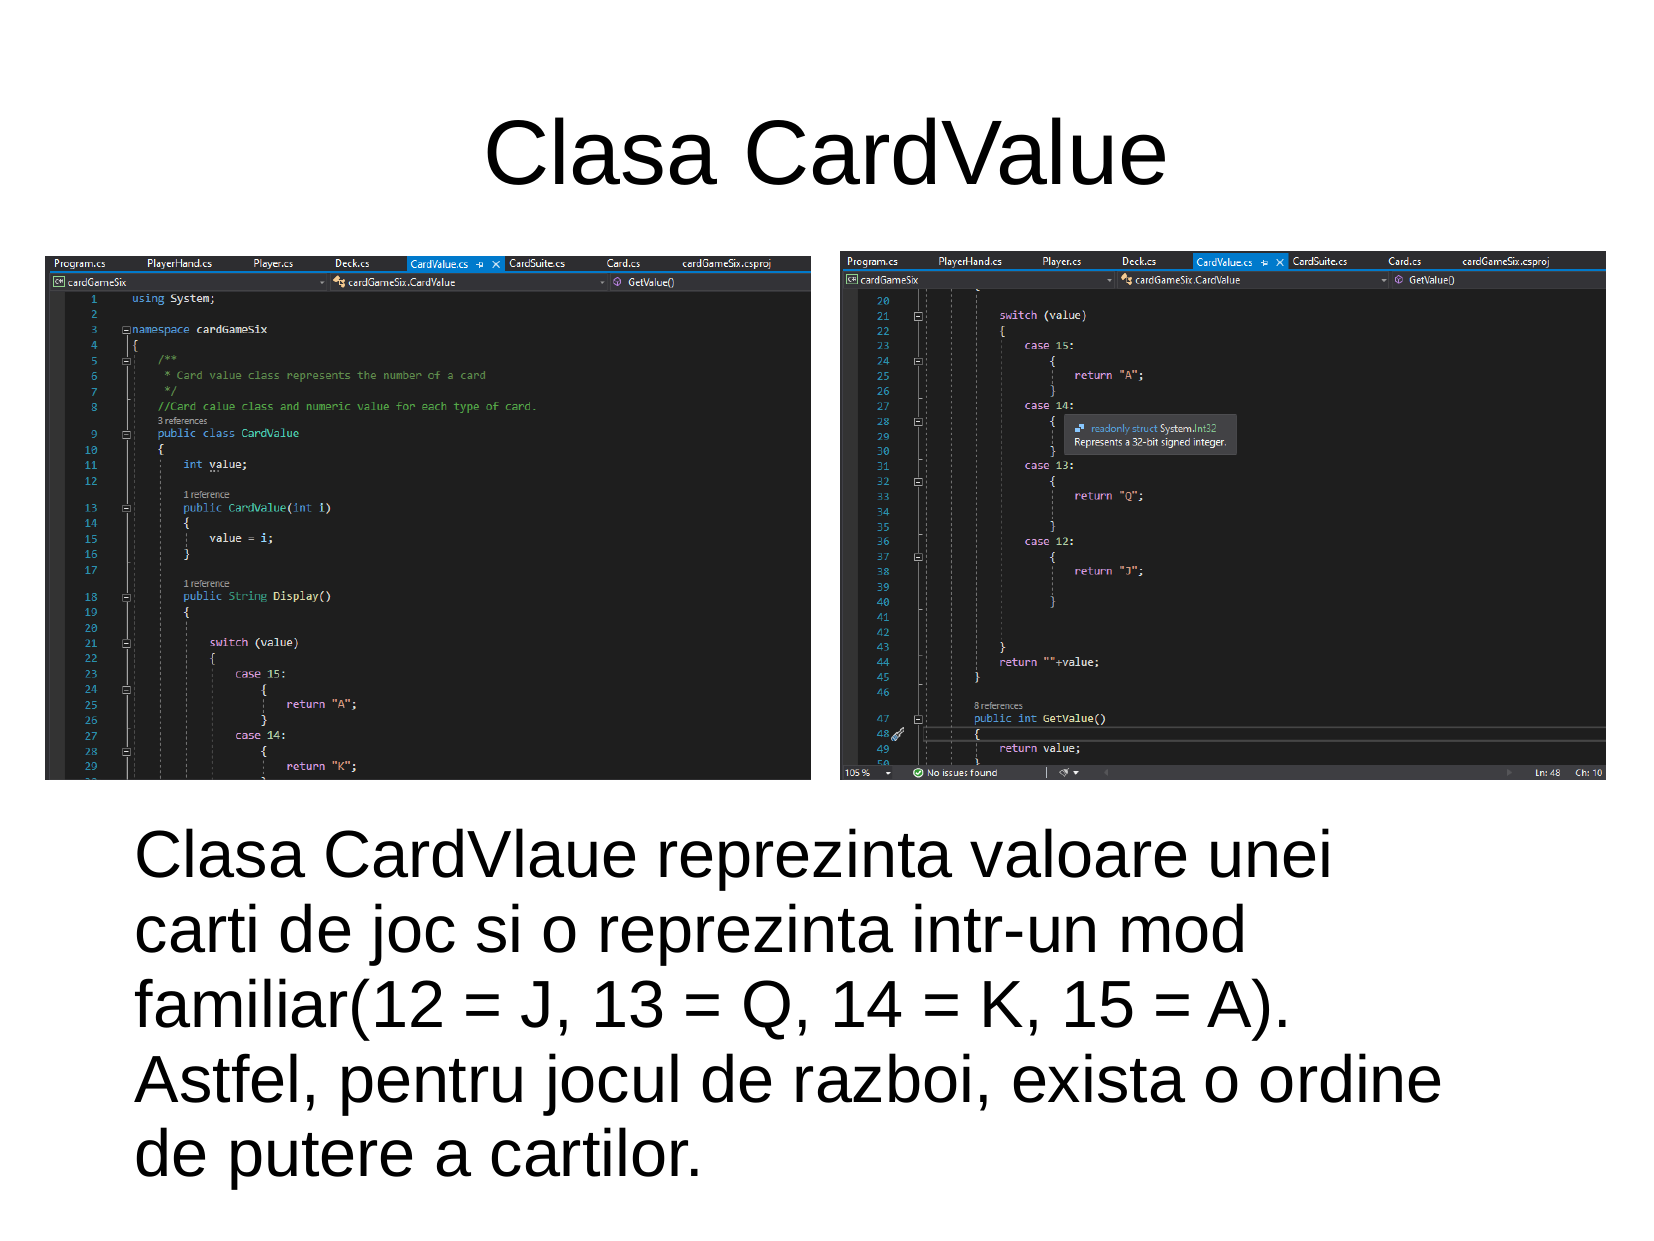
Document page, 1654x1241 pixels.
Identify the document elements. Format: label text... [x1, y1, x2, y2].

text_box Clasa CardVlaue reprezinta valoare unei carti de joc si o reprezinta intr-un mod familiar(12 = J, 13 = Q, 14 = K, 15 = A). Astfel, pentru jocul de razboi, exista o ordine de putere a cartilor. [120, 810, 1501, 1199]
picture [840, 251, 1606, 781]
title Clasa CardValue [82, 49, 1571, 257]
picture [45, 256, 811, 781]
